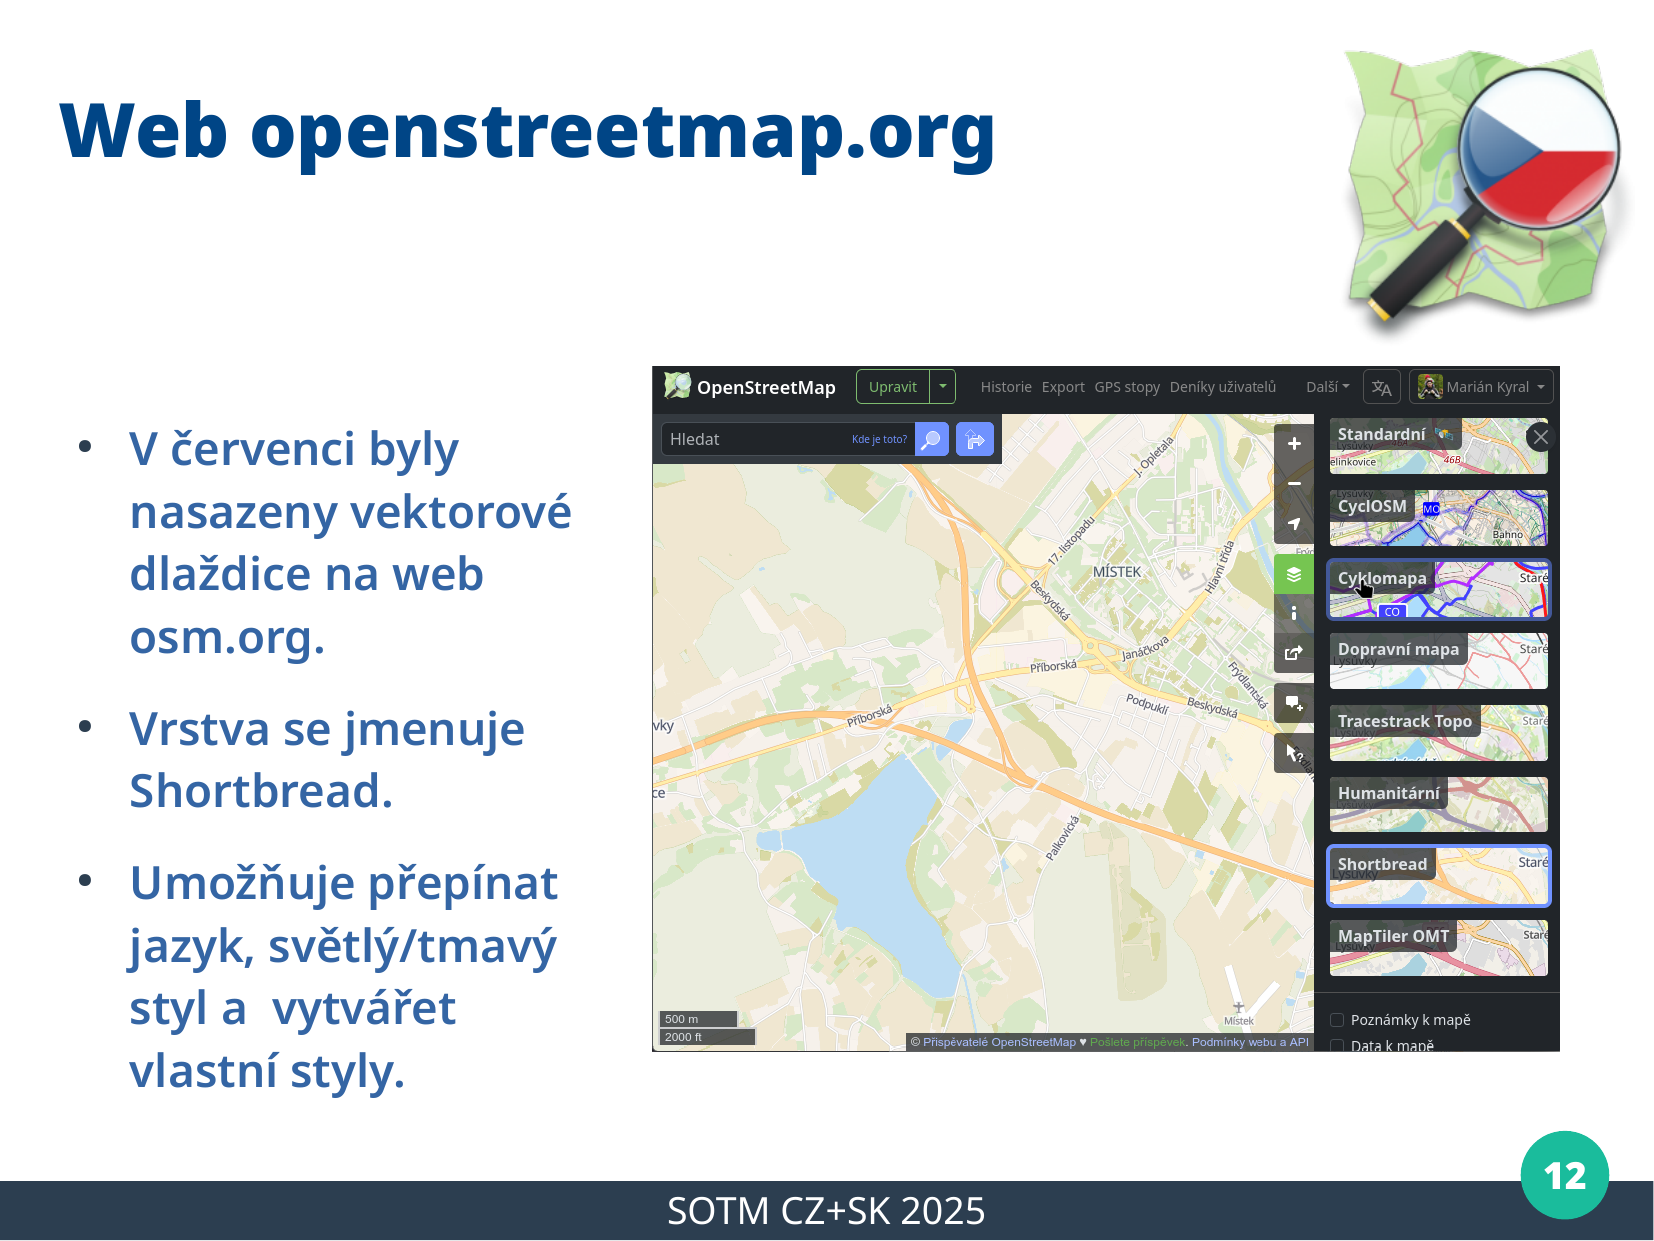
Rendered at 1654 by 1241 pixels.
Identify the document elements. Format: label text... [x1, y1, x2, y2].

picture [1334, 49, 1635, 350]
list V červenci byly nasazeny vektorové dlaždice na web osm.org. Vrstva se jmenuje Shortbread. Umožňuje přepínat jazyk, světlý/tmavý styl a vytvářet vlastní styly. [59, 324, 606, 1152]
picture [652, 366, 1560, 1052]
title Web openstreetmap.org [59, 49, 1347, 207]
